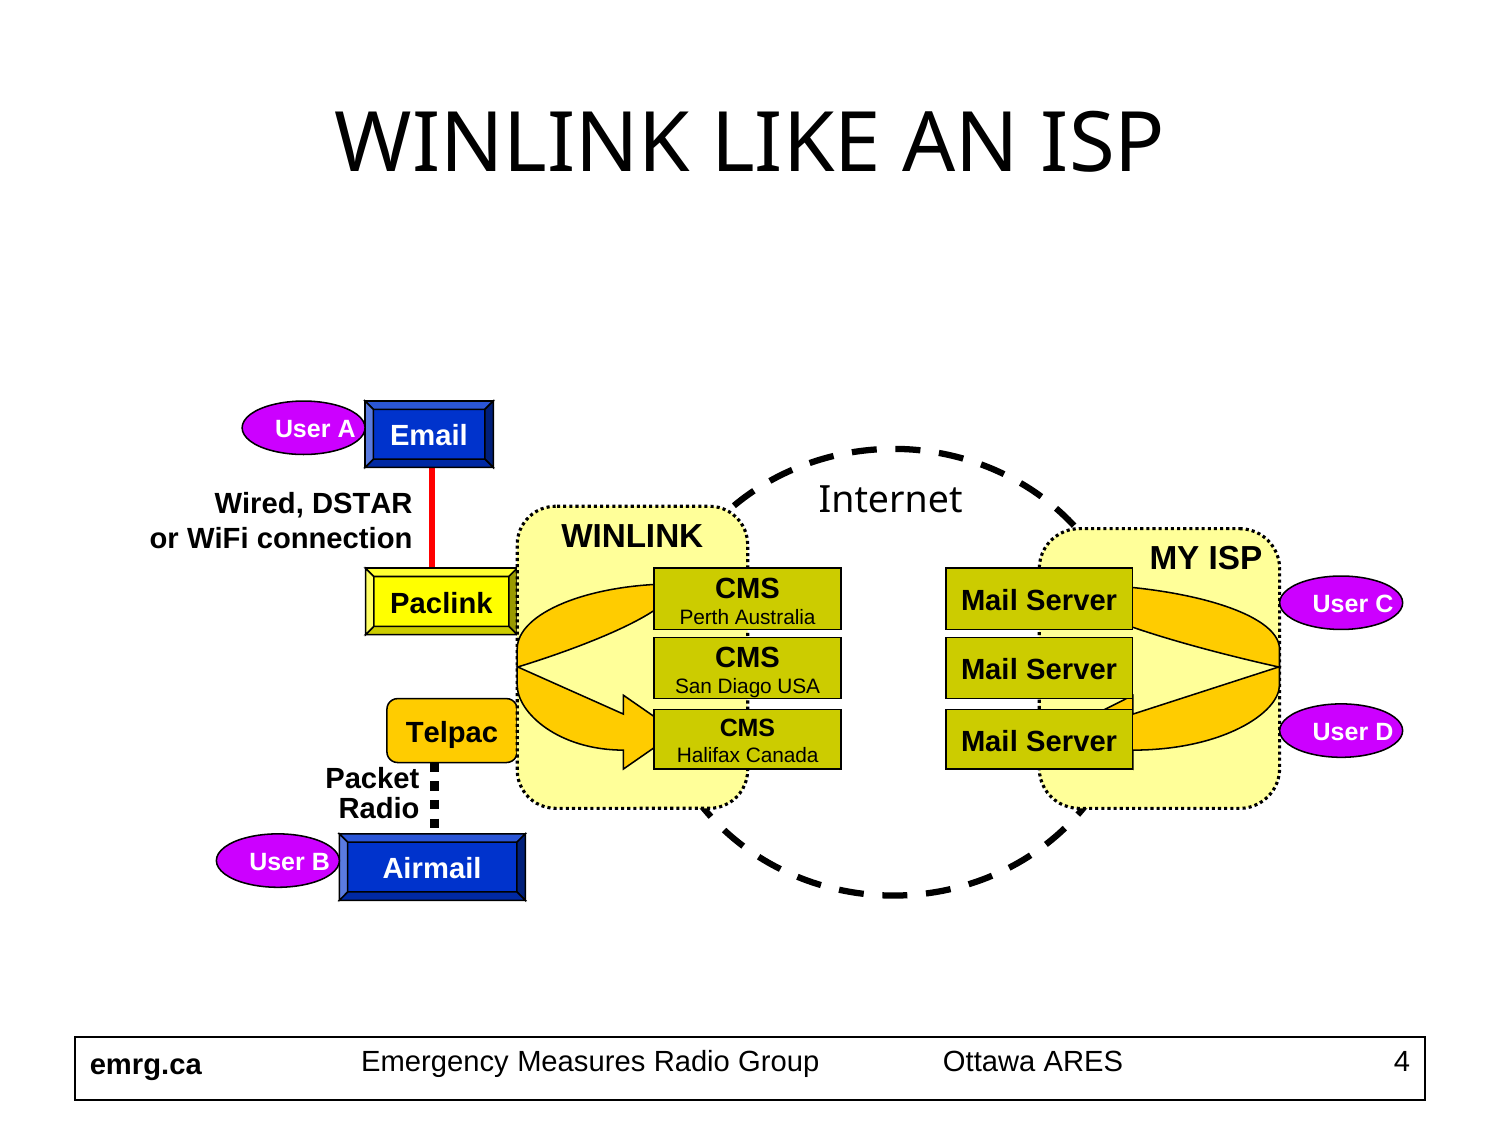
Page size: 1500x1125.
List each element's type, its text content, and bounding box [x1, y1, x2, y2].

text_box Telpac [386, 698, 517, 763]
text_box [1039, 528, 1132, 568]
text_box Wired, DSTAR or WiFi connection [122, 476, 428, 562]
text_box Packet Radio [275, 757, 435, 833]
text_box Loopback Port [340, 833, 525, 843]
text_box CMS Halifax Canada [654, 709, 841, 770]
text_box User D [1279, 703, 1403, 758]
text_box Paclink [374, 577, 508, 626]
text_box Email [374, 410, 484, 459]
text_box Mail Server [945, 637, 1133, 699]
text_box Mail Server [945, 709, 1133, 770]
title WINLINK LIKE AN ISP [75, 45, 1426, 233]
text_box User A [242, 401, 366, 455]
text_box [1039, 584, 1280, 809]
text_box User B [216, 833, 340, 888]
text_box User C [1279, 576, 1403, 630]
text_box Mail Server [945, 568, 1133, 630]
text_box WINLINK [517, 506, 748, 562]
text_box Internet [803, 467, 978, 528]
text_box CMS Perth Australia [654, 568, 841, 630]
text_box CMS San Diago USA [654, 637, 841, 699]
text_box [517, 562, 748, 809]
text_box OUTPOST [367, 401, 492, 410]
text_box Airmail [348, 843, 516, 891]
text_box IP NETWORK [367, 568, 516, 577]
text_box MY ISP [1132, 528, 1280, 584]
